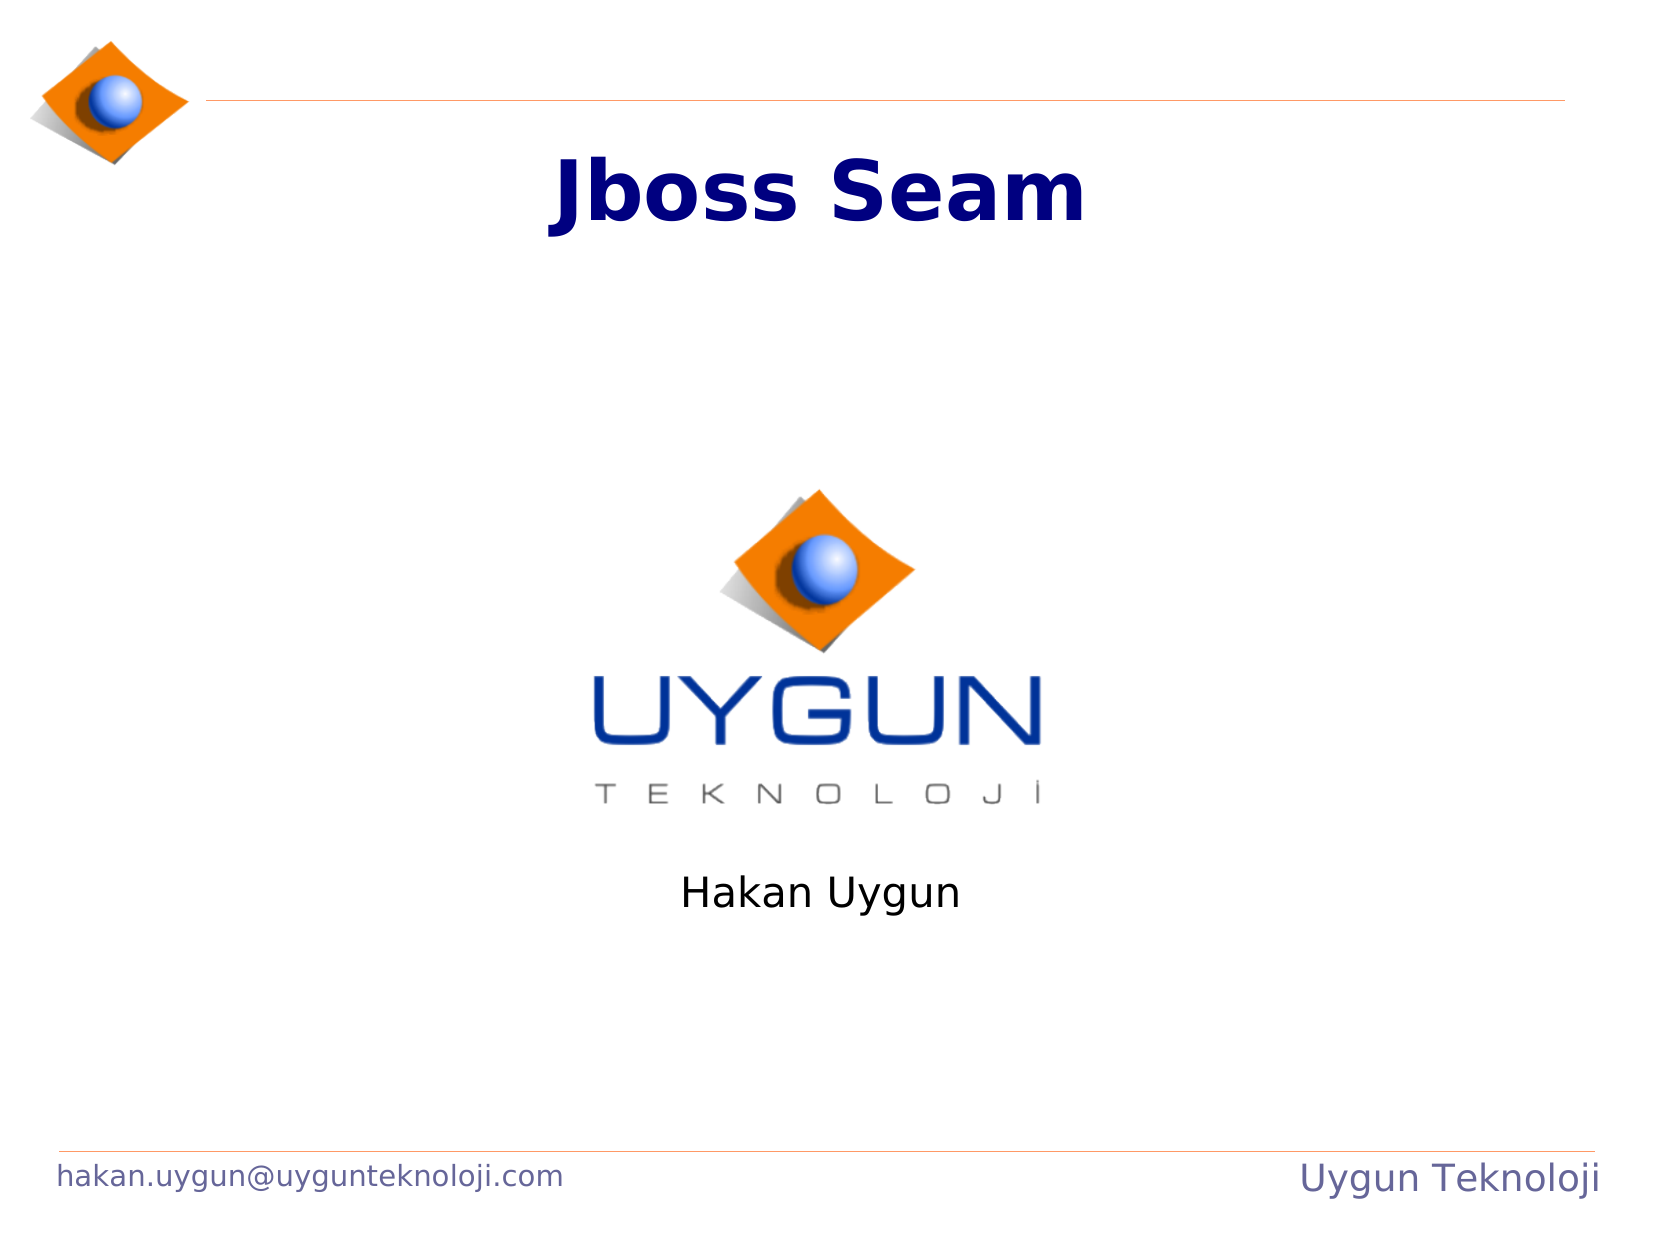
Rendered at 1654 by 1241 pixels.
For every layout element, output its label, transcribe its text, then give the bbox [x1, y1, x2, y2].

title Jboss Seam [76, 88, 1565, 296]
subtitle Hakan Uygun [76, 303, 1565, 1123]
picture [29, 29, 191, 178]
